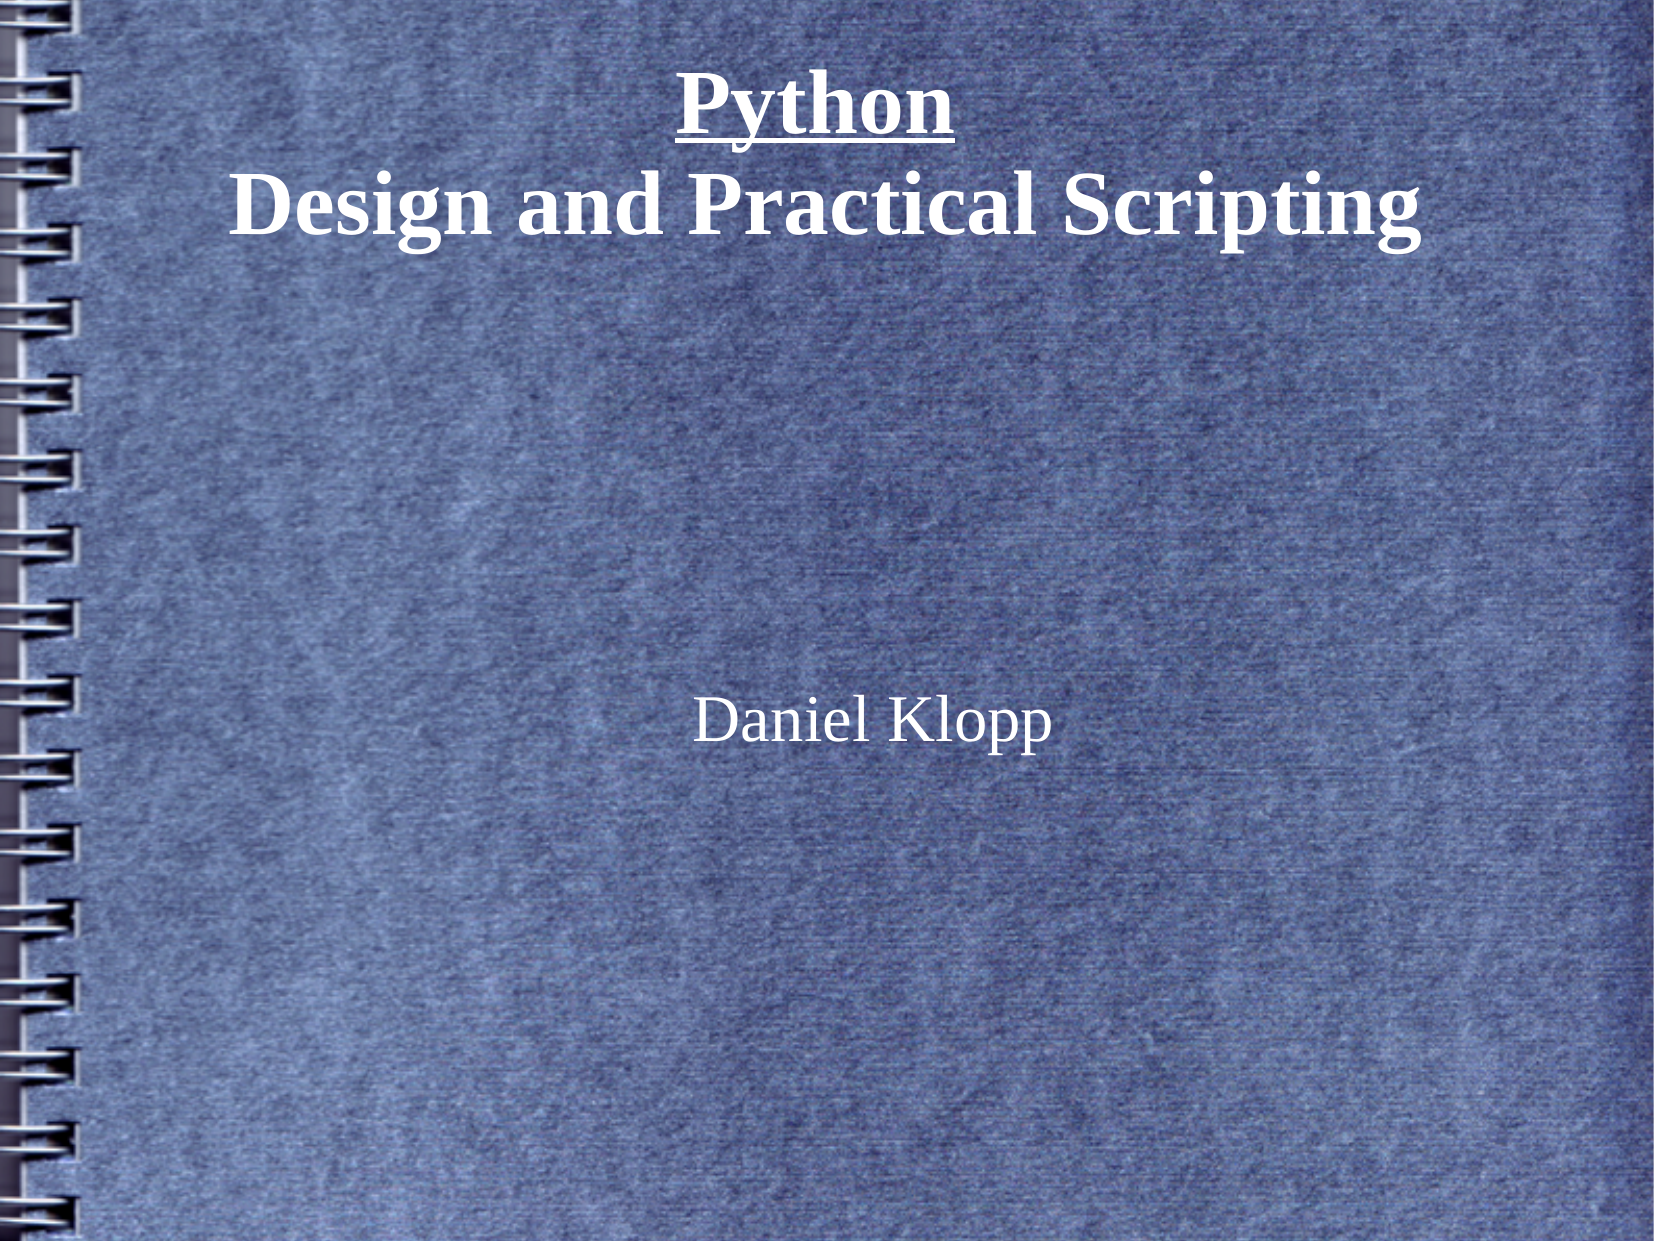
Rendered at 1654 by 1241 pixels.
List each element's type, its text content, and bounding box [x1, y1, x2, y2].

subtitle Daniel Klopp [178, 364, 1570, 1147]
picture [0, 0, 1654, 1241]
title Python Design and Practical Scripting [82, 49, 1571, 257]
